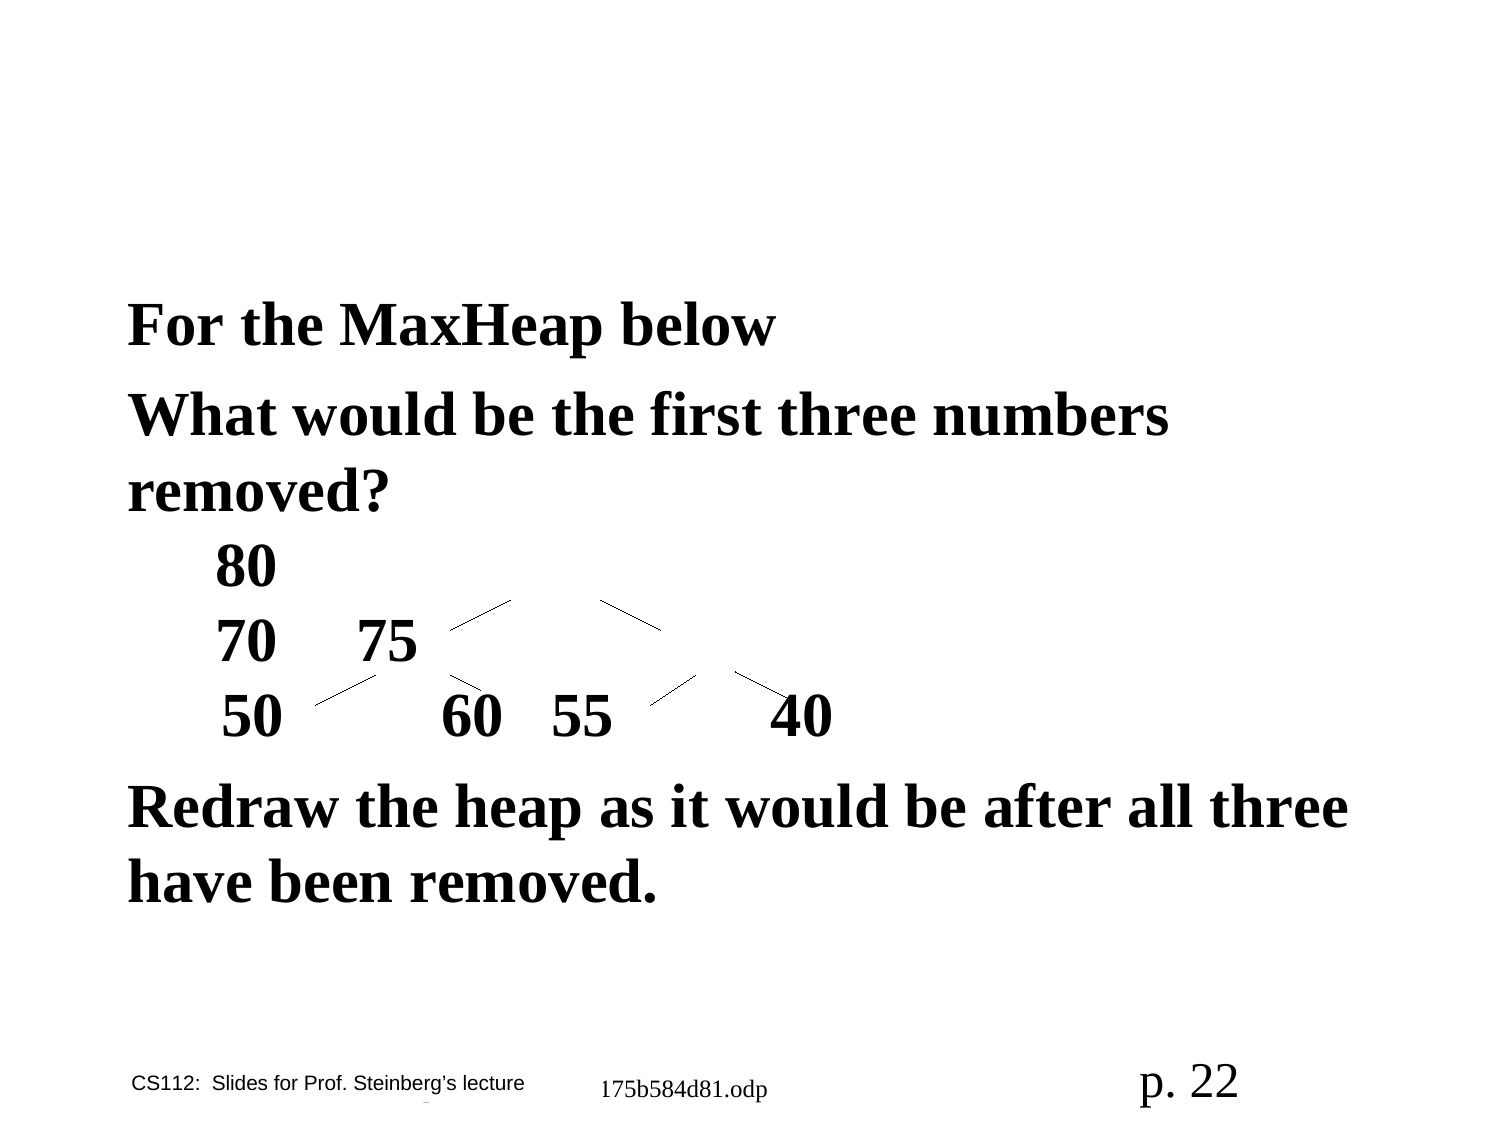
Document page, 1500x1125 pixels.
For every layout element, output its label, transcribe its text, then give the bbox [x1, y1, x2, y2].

list For the MaxHeap below What would be the first three numbers removed? 80 70 75 50 60 55 40 Redraw the heap as it would be after all three have been removed. [112, 274, 1413, 928]
